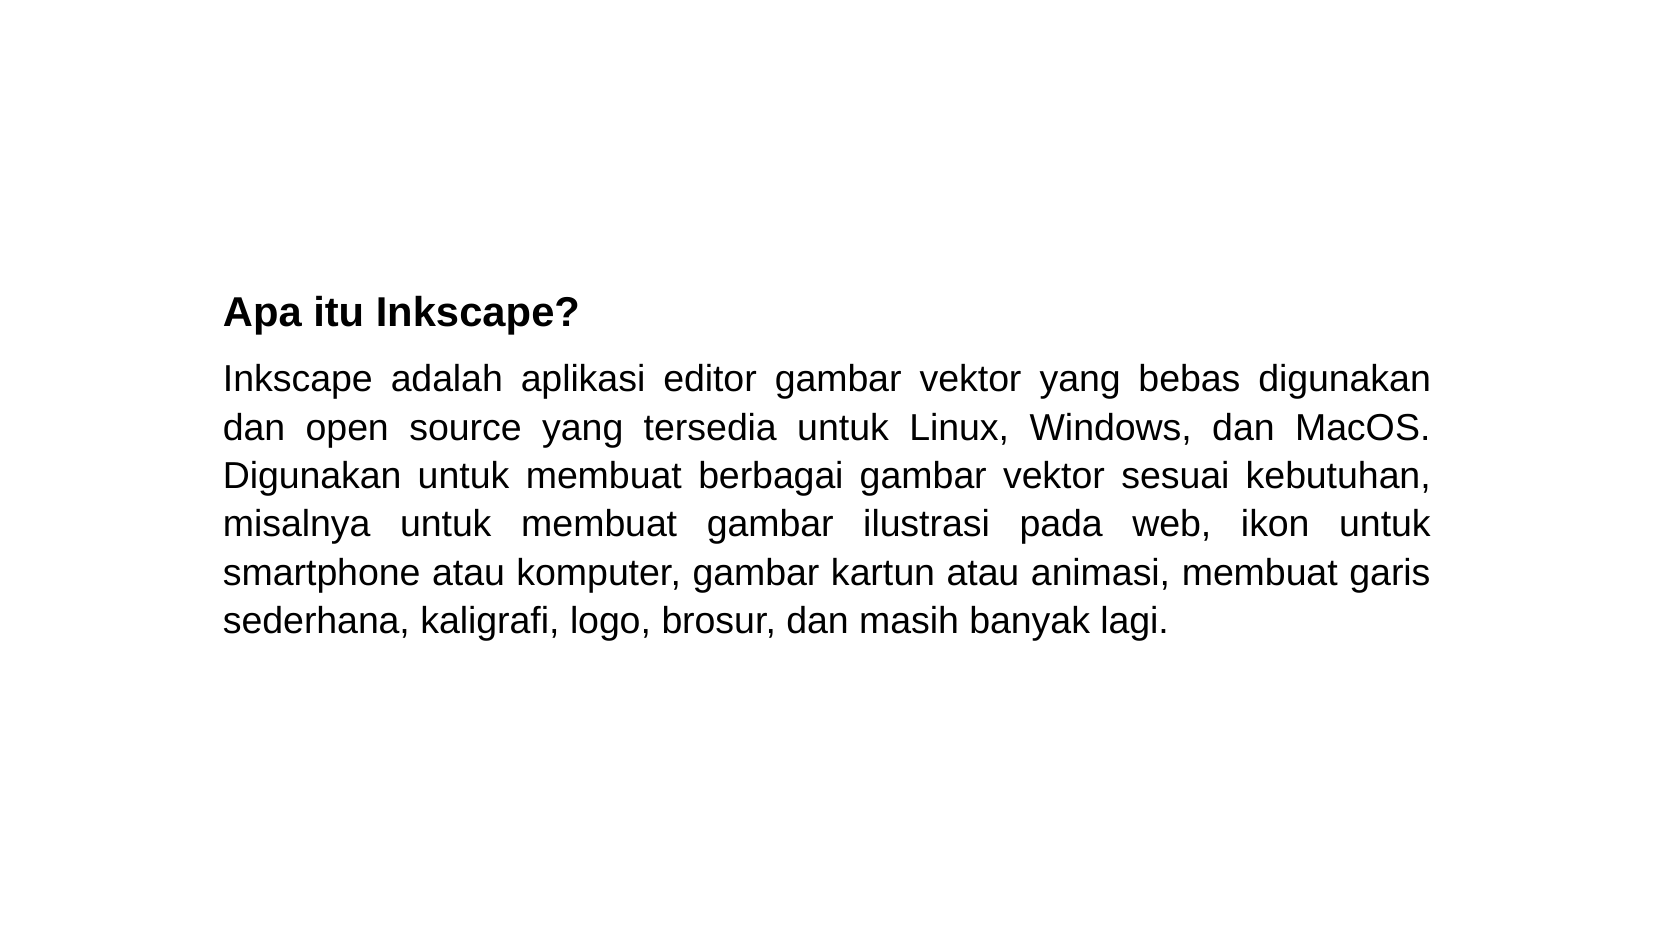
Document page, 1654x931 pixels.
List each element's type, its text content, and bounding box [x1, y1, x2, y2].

text_box Inkscape adalah aplikasi editor gambar vektor yang bebas digunakan dan open source yang tersedia untuk Linux, Windows, dan MacOS. Digunakan untuk membuat berbagai gambar vektor sesuai kebutuhan, misalnya untuk membuat gambar ilustrasi pada web, ikon untuk smartphone atau komputer, gambar kartun atau animasi, membuat garis sederhana, kaligrafi, logo, brosur, dan masih banyak lagi. [208, 344, 1446, 649]
text_box Apa itu Inkscape? [208, 281, 601, 343]
